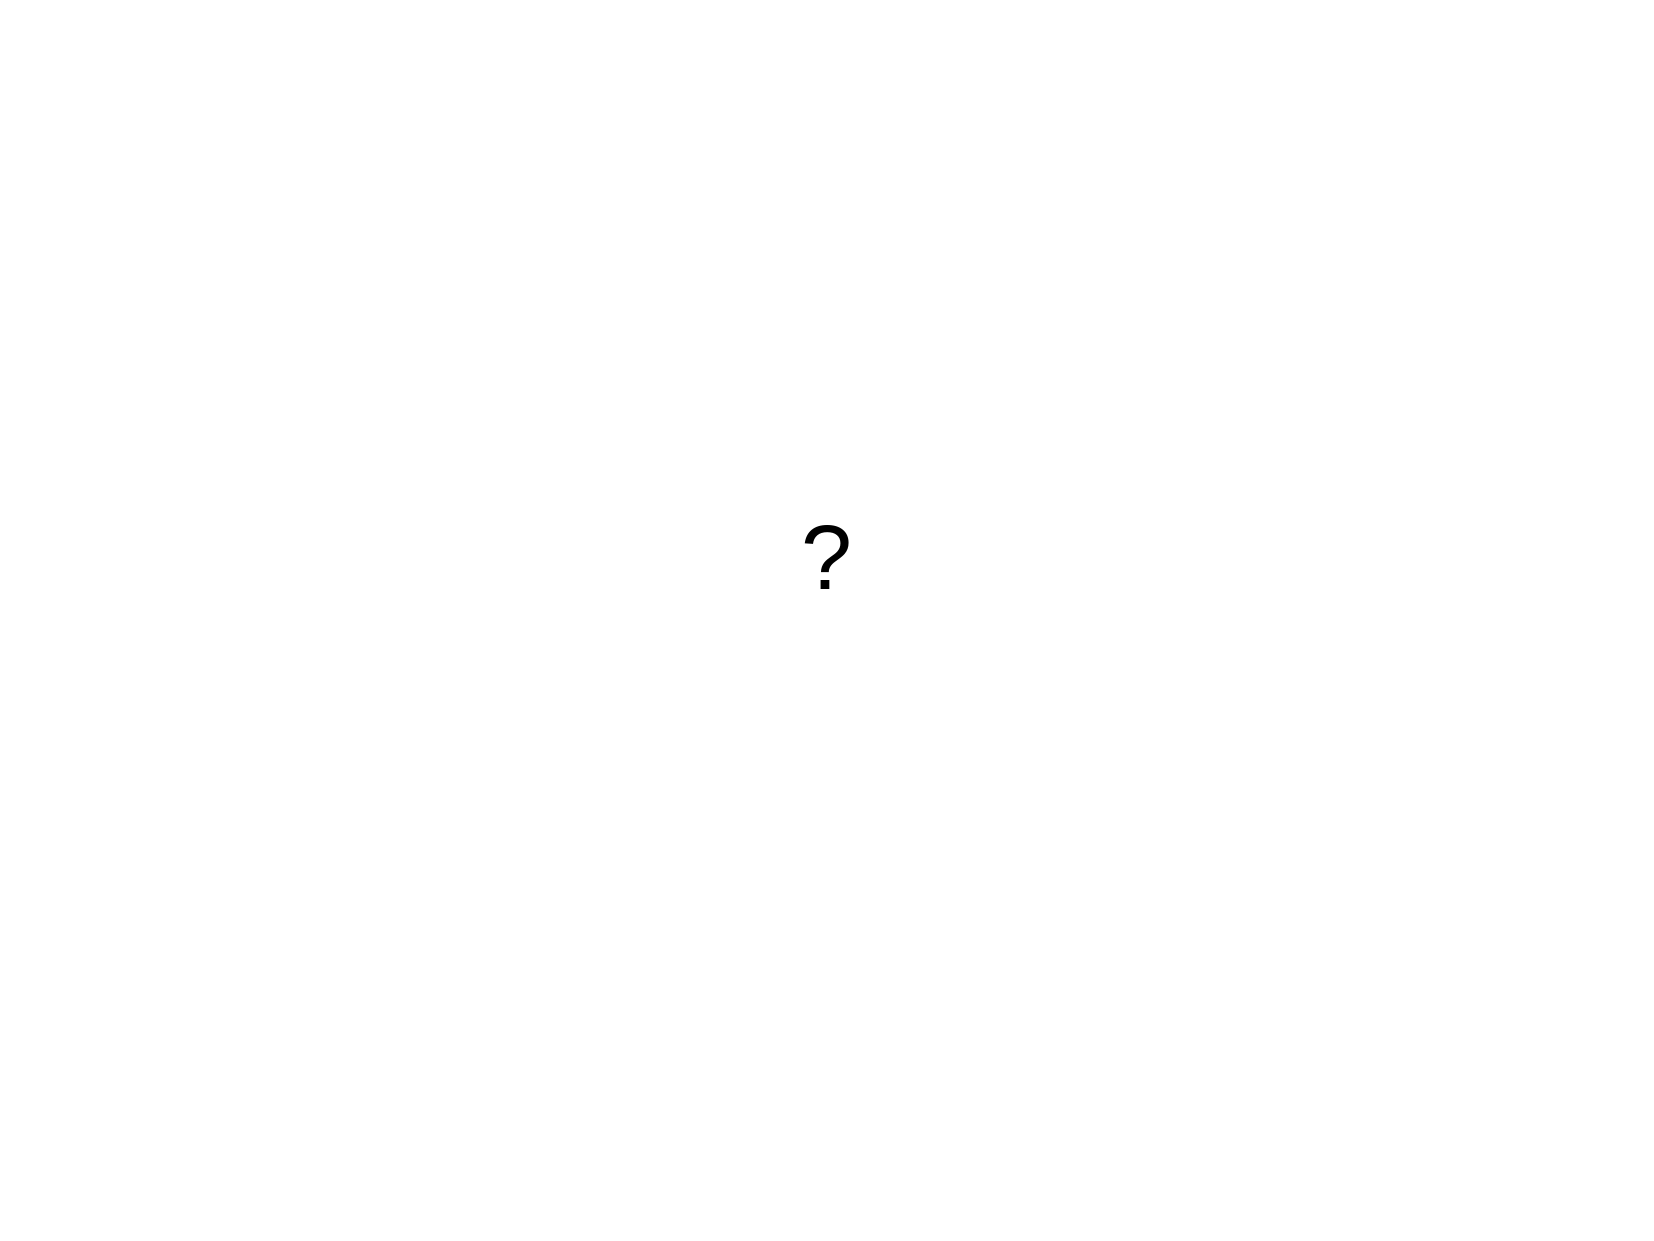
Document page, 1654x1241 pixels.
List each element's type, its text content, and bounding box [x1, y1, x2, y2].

title ? [82, 454, 1571, 662]
